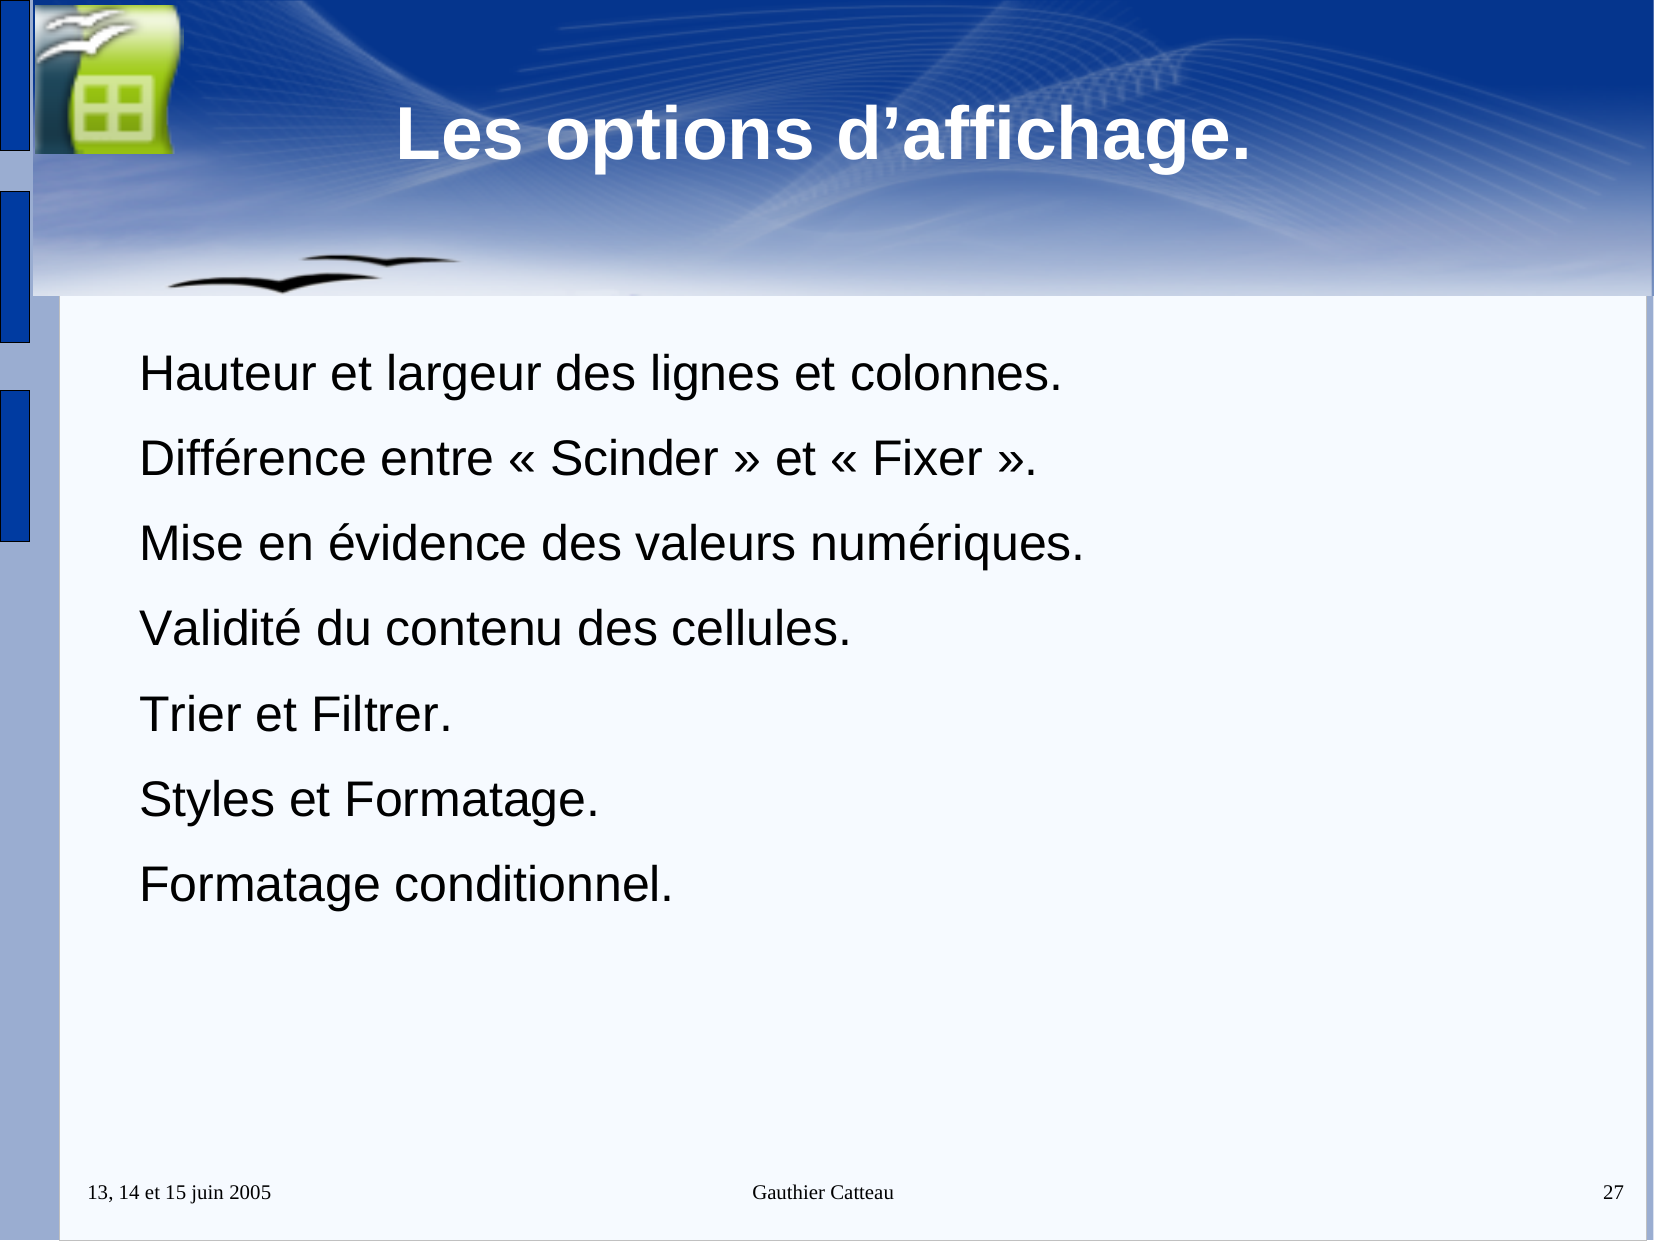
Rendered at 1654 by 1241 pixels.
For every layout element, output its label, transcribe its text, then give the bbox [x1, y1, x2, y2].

list Hauteur et largeur des lignes et colonnes. Différence entre « Scinder » et « Fixer ». Mise en évidence des valeurs numériques. Validité du contenu des cellules. Trier et Filtrer. Styles et Formatage. Formatage conditionnel. [121, 344, 1534, 1127]
picture [33, 0, 1654, 296]
title Les options d’affichage. [118, 29, 1531, 237]
